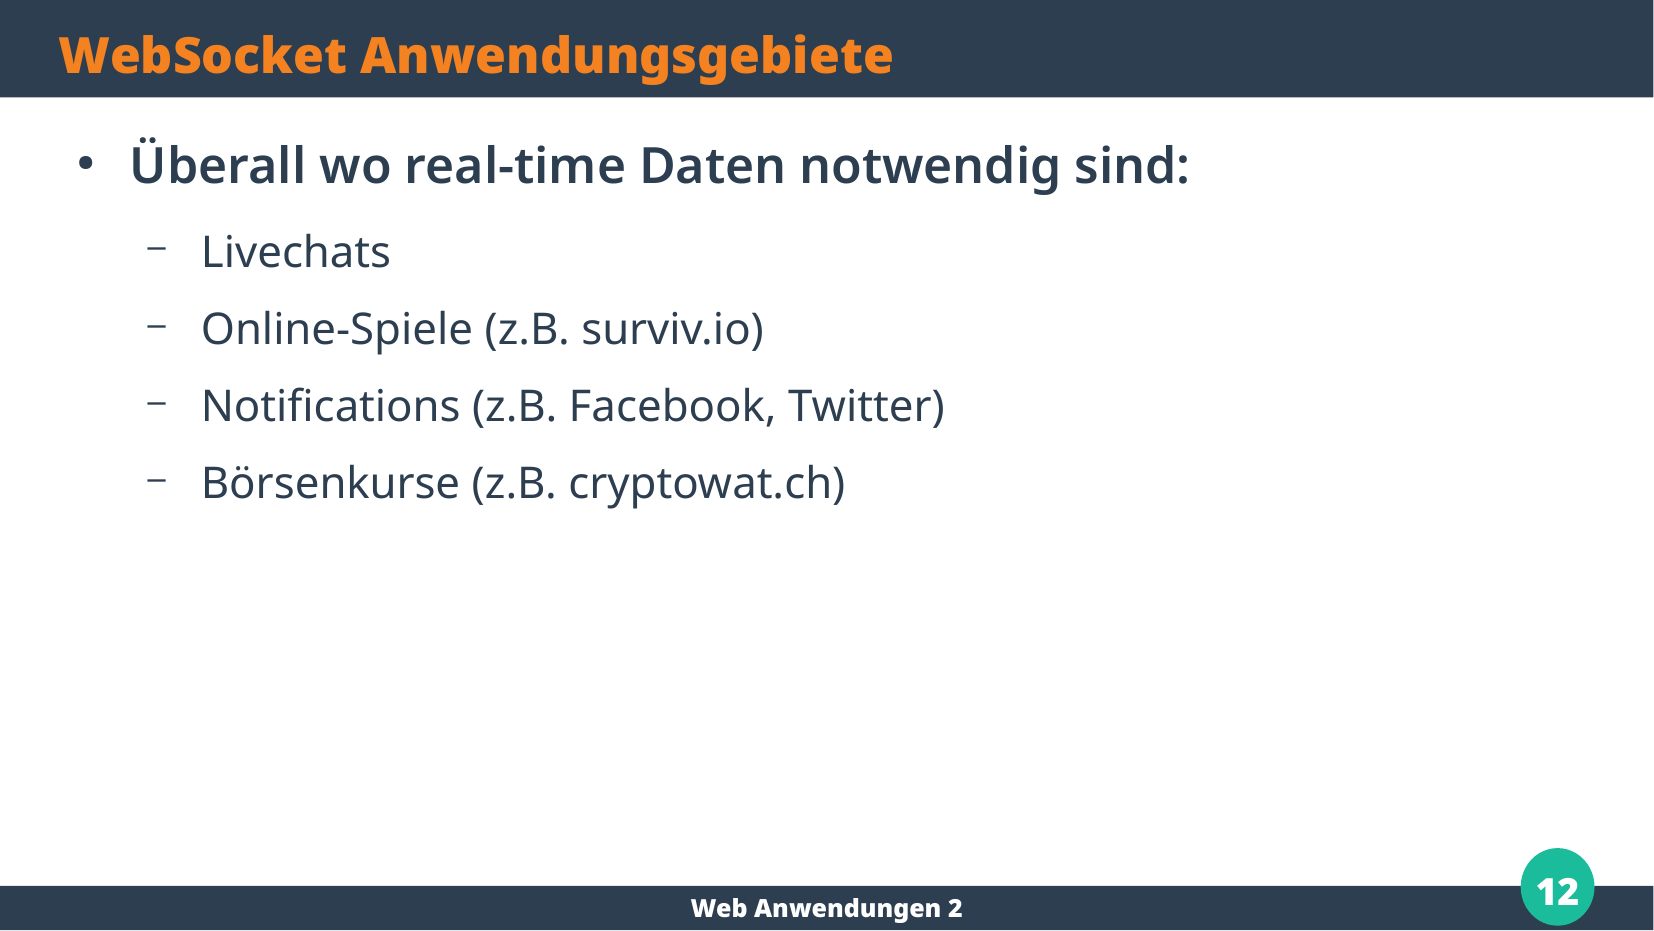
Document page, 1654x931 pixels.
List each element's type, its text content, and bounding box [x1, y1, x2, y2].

list Überall wo real-time Daten notwendig sind: Livechats Online-Spiele (z.B. surviv.io) Notifications (z.B. Facebook, Twitter) Börsenkurse (z.B. cryptowat.ch) [59, 129, 1595, 864]
title WebSocket Anwendungsgebiete [59, 8, 1595, 89]
